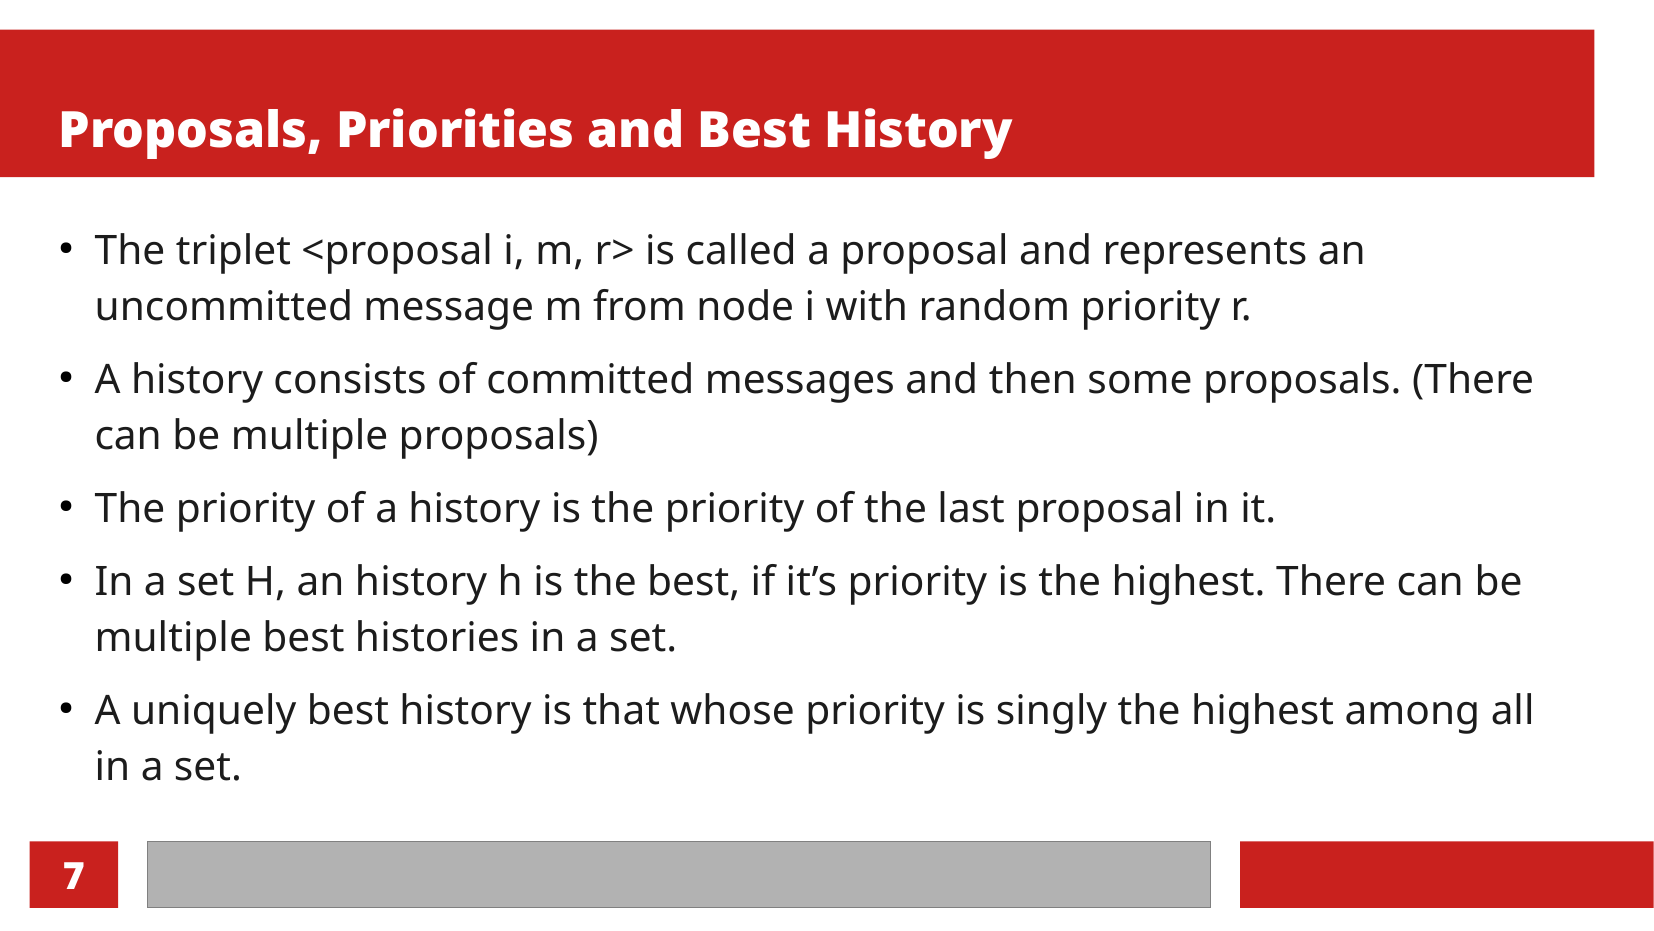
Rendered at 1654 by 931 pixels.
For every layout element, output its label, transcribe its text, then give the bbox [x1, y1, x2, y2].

list The triplet <proposal i, m, r> is called a proposal and represents an uncommitted message m from node i with random priority r. A history consists of committed messages and then some proposals. (There can be multiple proposals) The priority of a history is the priority of the last proposal in it. In a set H, an history h is the best, if it’s priority is the highest. There can be multiple best histories in a set. A uniquely best history is that whose priority is singly the highest among all in a set. [59, 221, 1565, 798]
title Proposals, Priorities and Best History [59, 44, 1595, 163]
